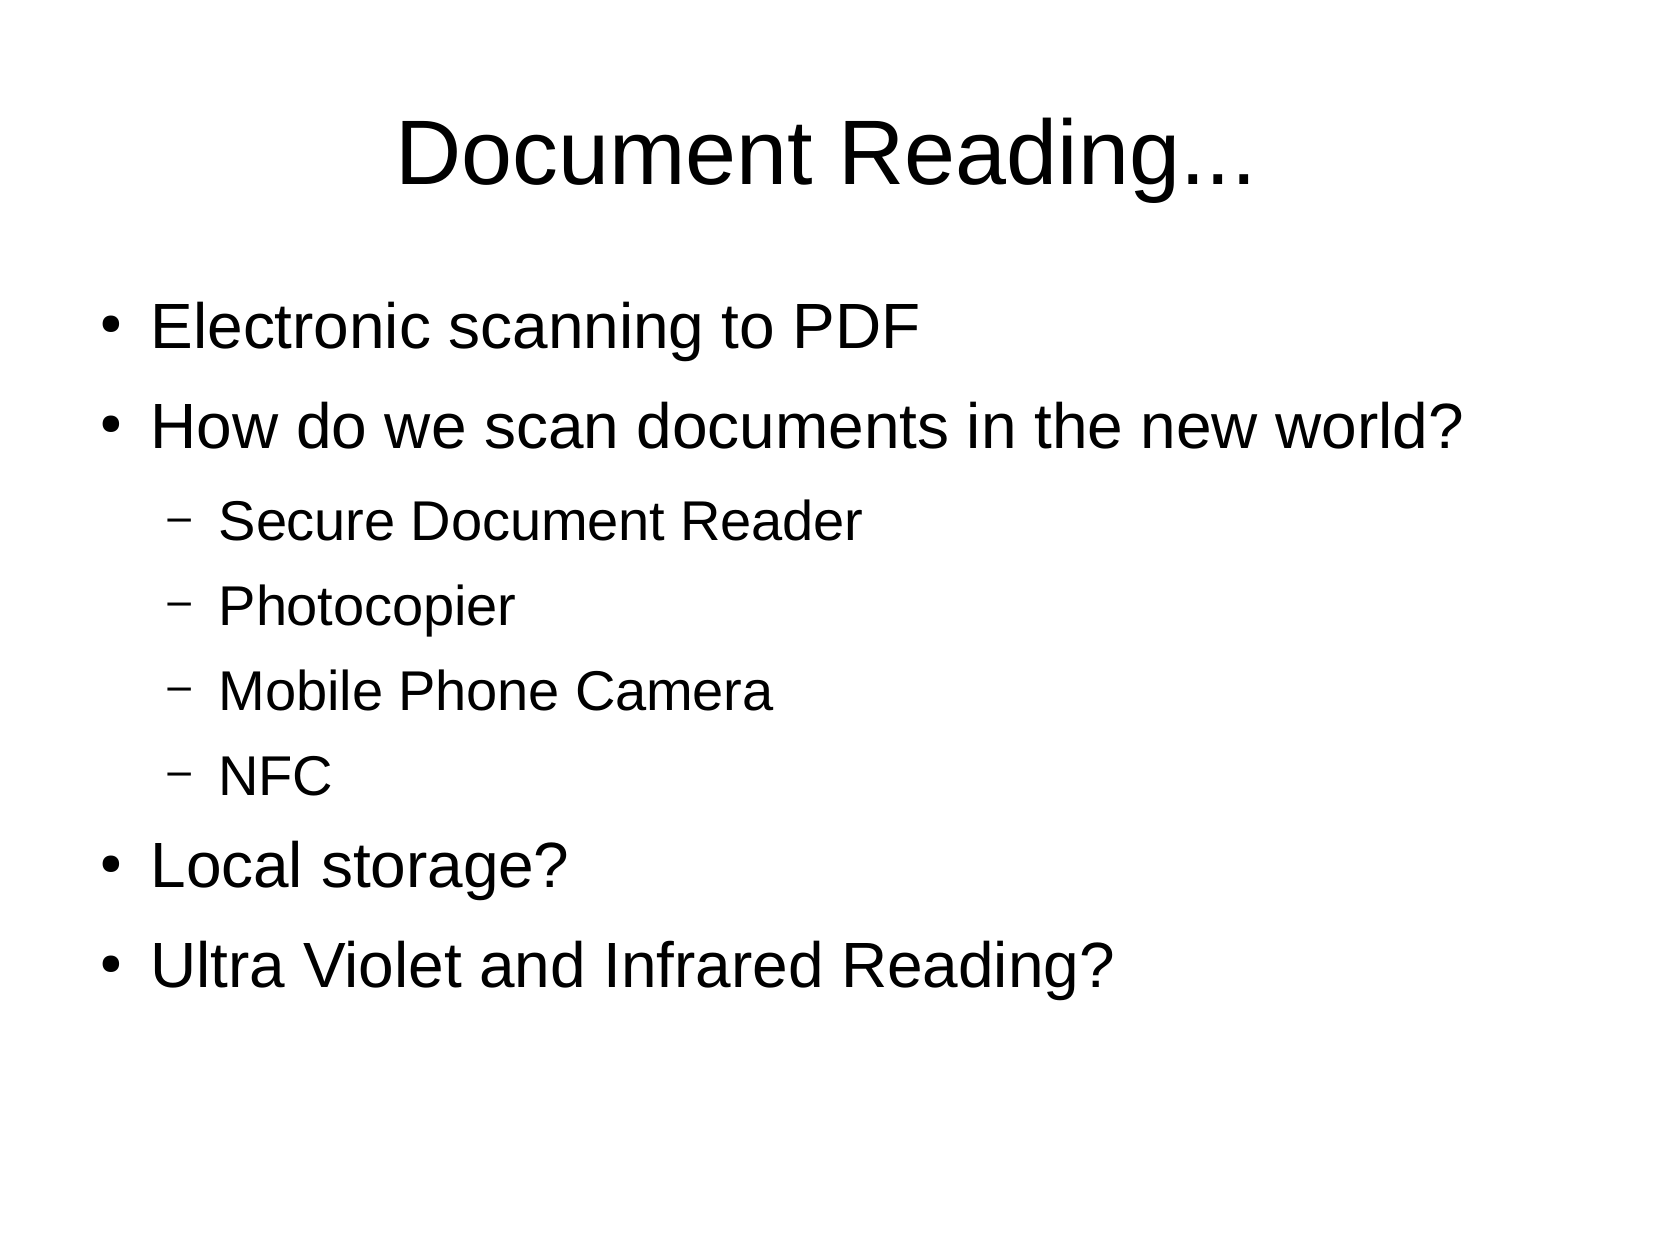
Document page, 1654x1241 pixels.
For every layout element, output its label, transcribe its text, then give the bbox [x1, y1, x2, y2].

list Electronic scanning to PDF How do we scan documents in the new world? Secure Document Reader Photocopier Mobile Phone Camera NFC Local storage? Ultra Violet and Infrared Reading? [82, 290, 1571, 1010]
title Document Reading... [82, 49, 1571, 257]
